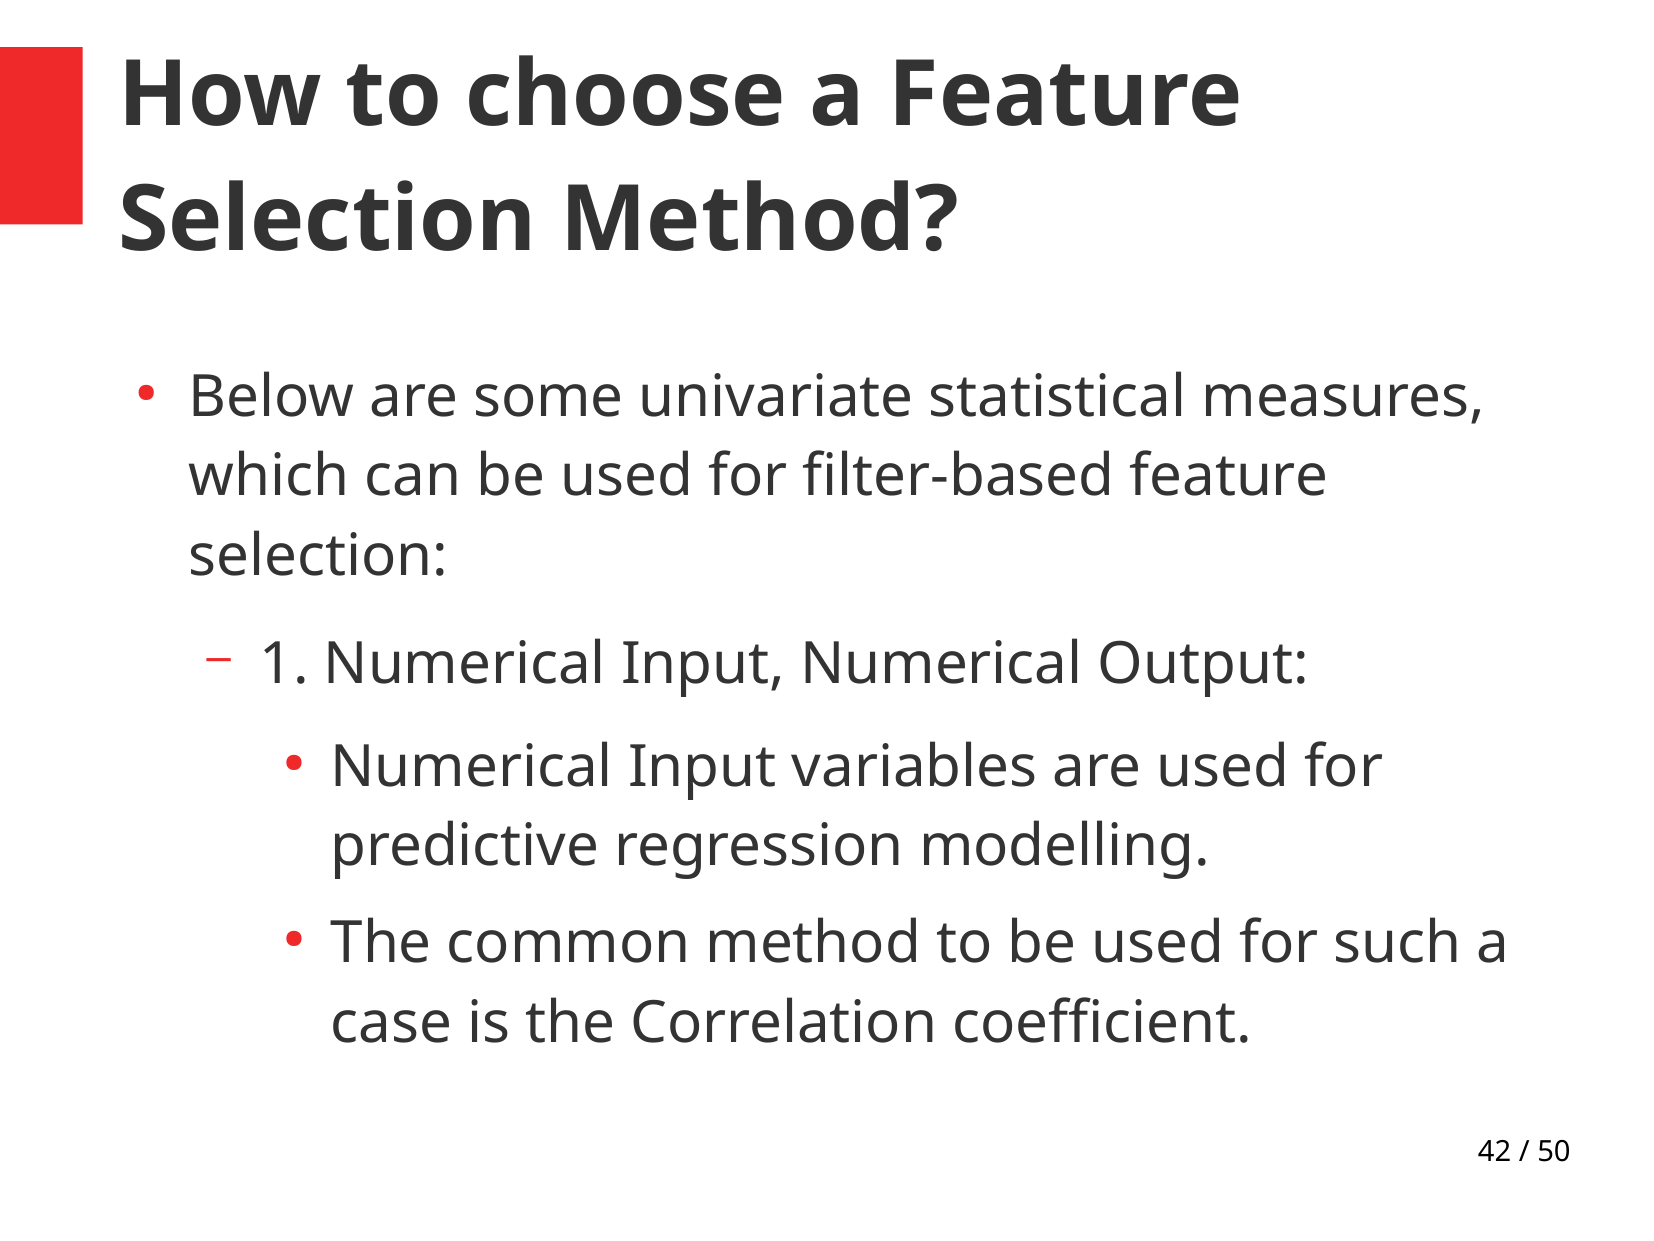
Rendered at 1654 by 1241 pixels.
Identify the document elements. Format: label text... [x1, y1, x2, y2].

list Below are some univariate statistical measures, which can be used for filter-based feature selection: 1. Numerical Input, Numerical Output: Numerical Input variables are used for predictive regression modelling. The common method to be used for such a case is the Correlation coefficient. [118, 354, 1536, 1074]
title How to choose a Feature Selection Method? [118, 28, 1571, 278]
